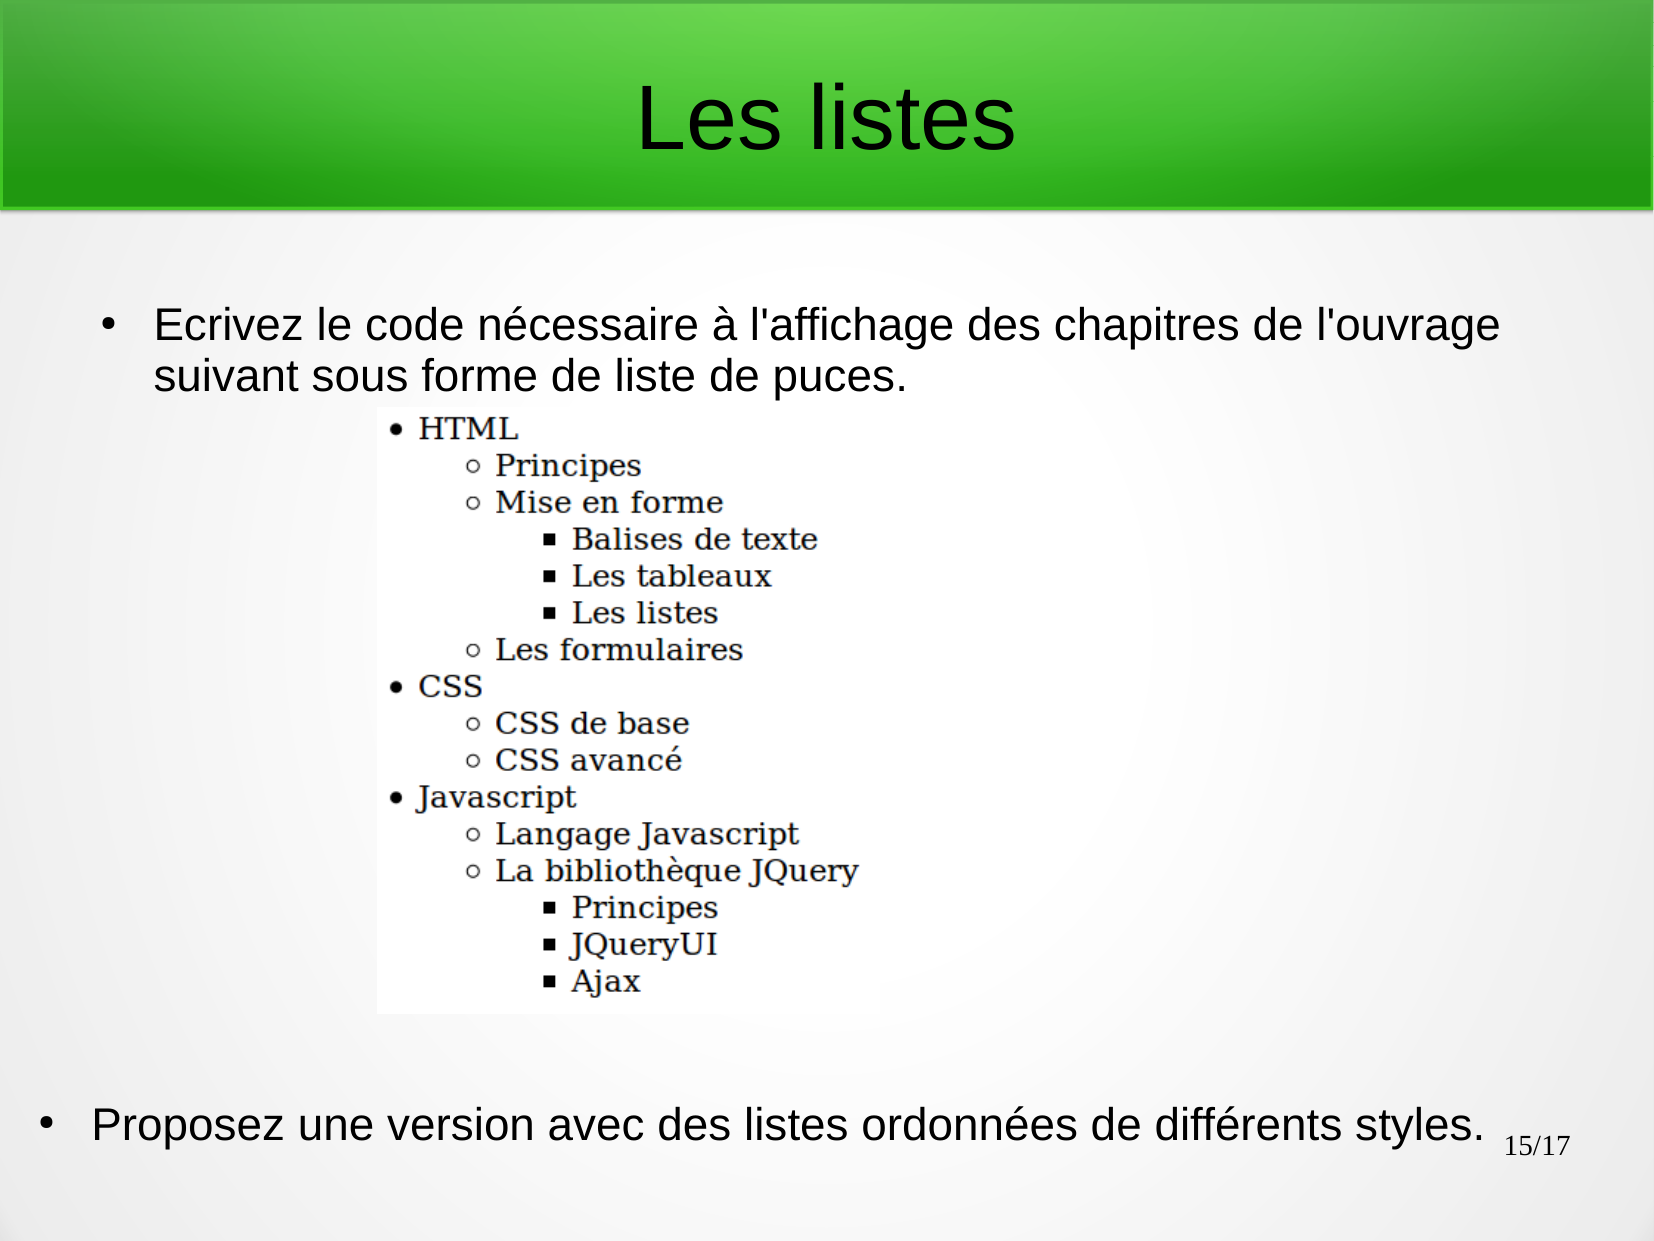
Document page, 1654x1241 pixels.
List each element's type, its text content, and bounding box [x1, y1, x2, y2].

text_box Proposez une version avec des listes ordonnées de différents styles. [20, 1098, 1654, 1169]
list Ecrivez le code nécessaire à l'affichage des chapitres de l'ouvrage suivant sous forme de liste de puces. [82, 299, 1571, 1019]
picture [377, 407, 880, 1014]
title Les listes [82, 47, 1571, 189]
